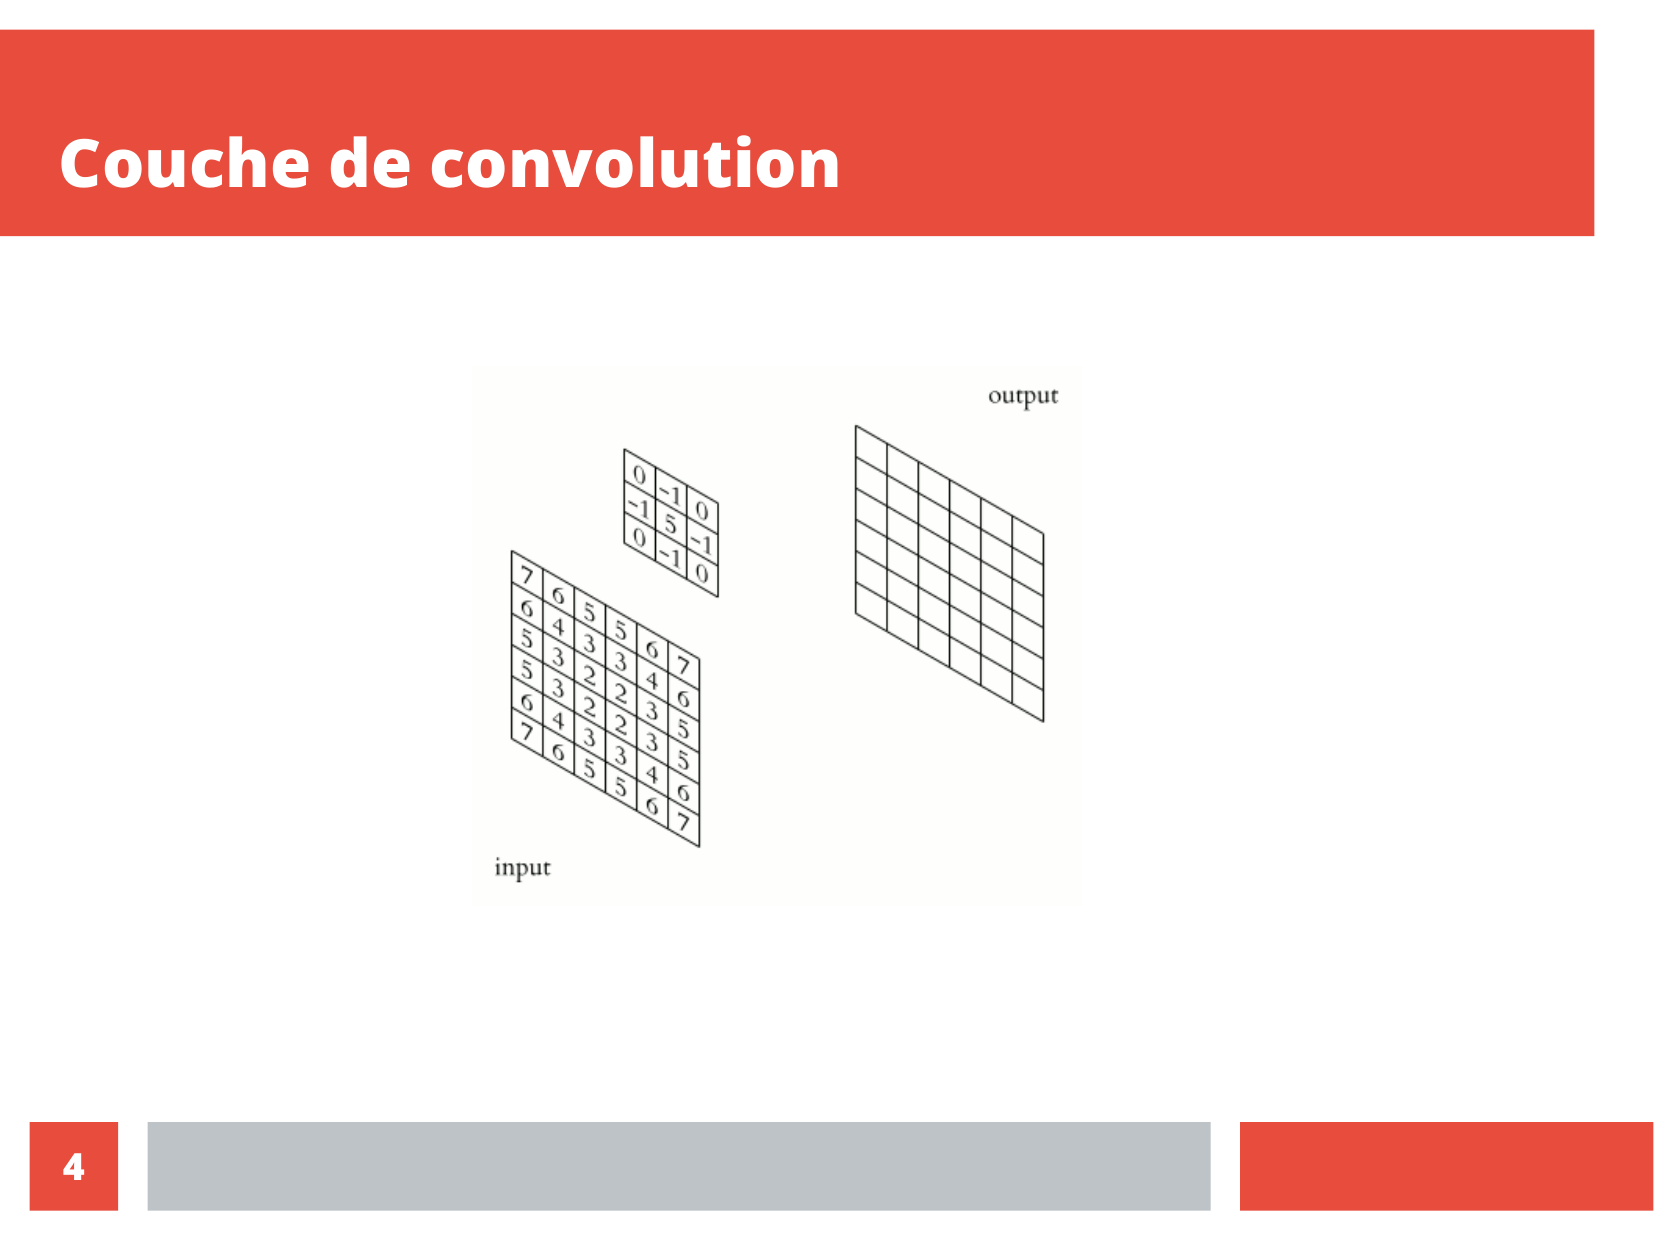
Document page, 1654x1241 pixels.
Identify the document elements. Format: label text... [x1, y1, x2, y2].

picture [472, 366, 1082, 906]
title Couche de convolution [59, 59, 1595, 207]
